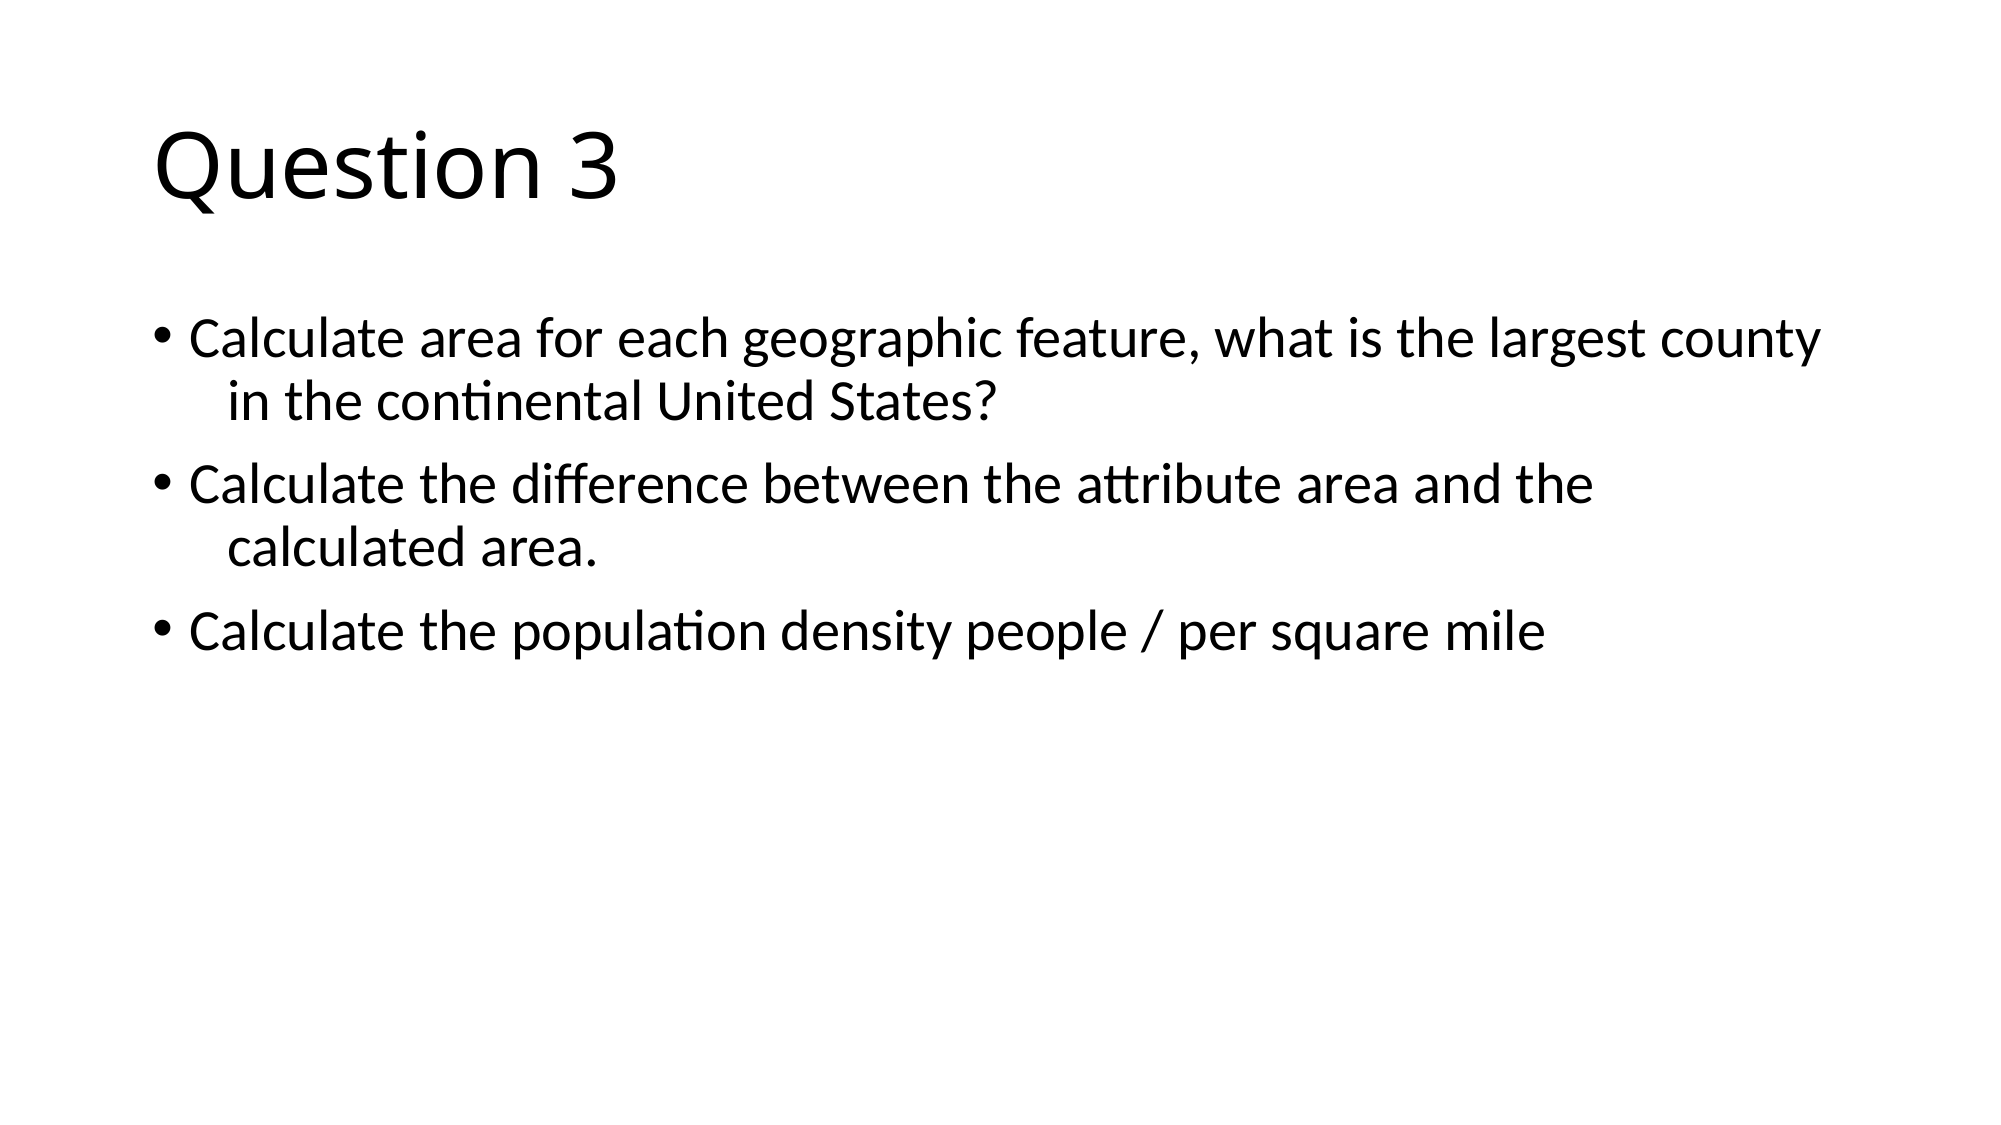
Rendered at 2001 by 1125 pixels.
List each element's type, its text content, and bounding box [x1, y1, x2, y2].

title Question 3 [137, 59, 1863, 278]
list Calculate area for each geographic feature, what is the largest county in the continental United States? Calculate the difference between the attribute area and the calculated area. Calculate the population density people / per square mile [137, 299, 1863, 1014]
